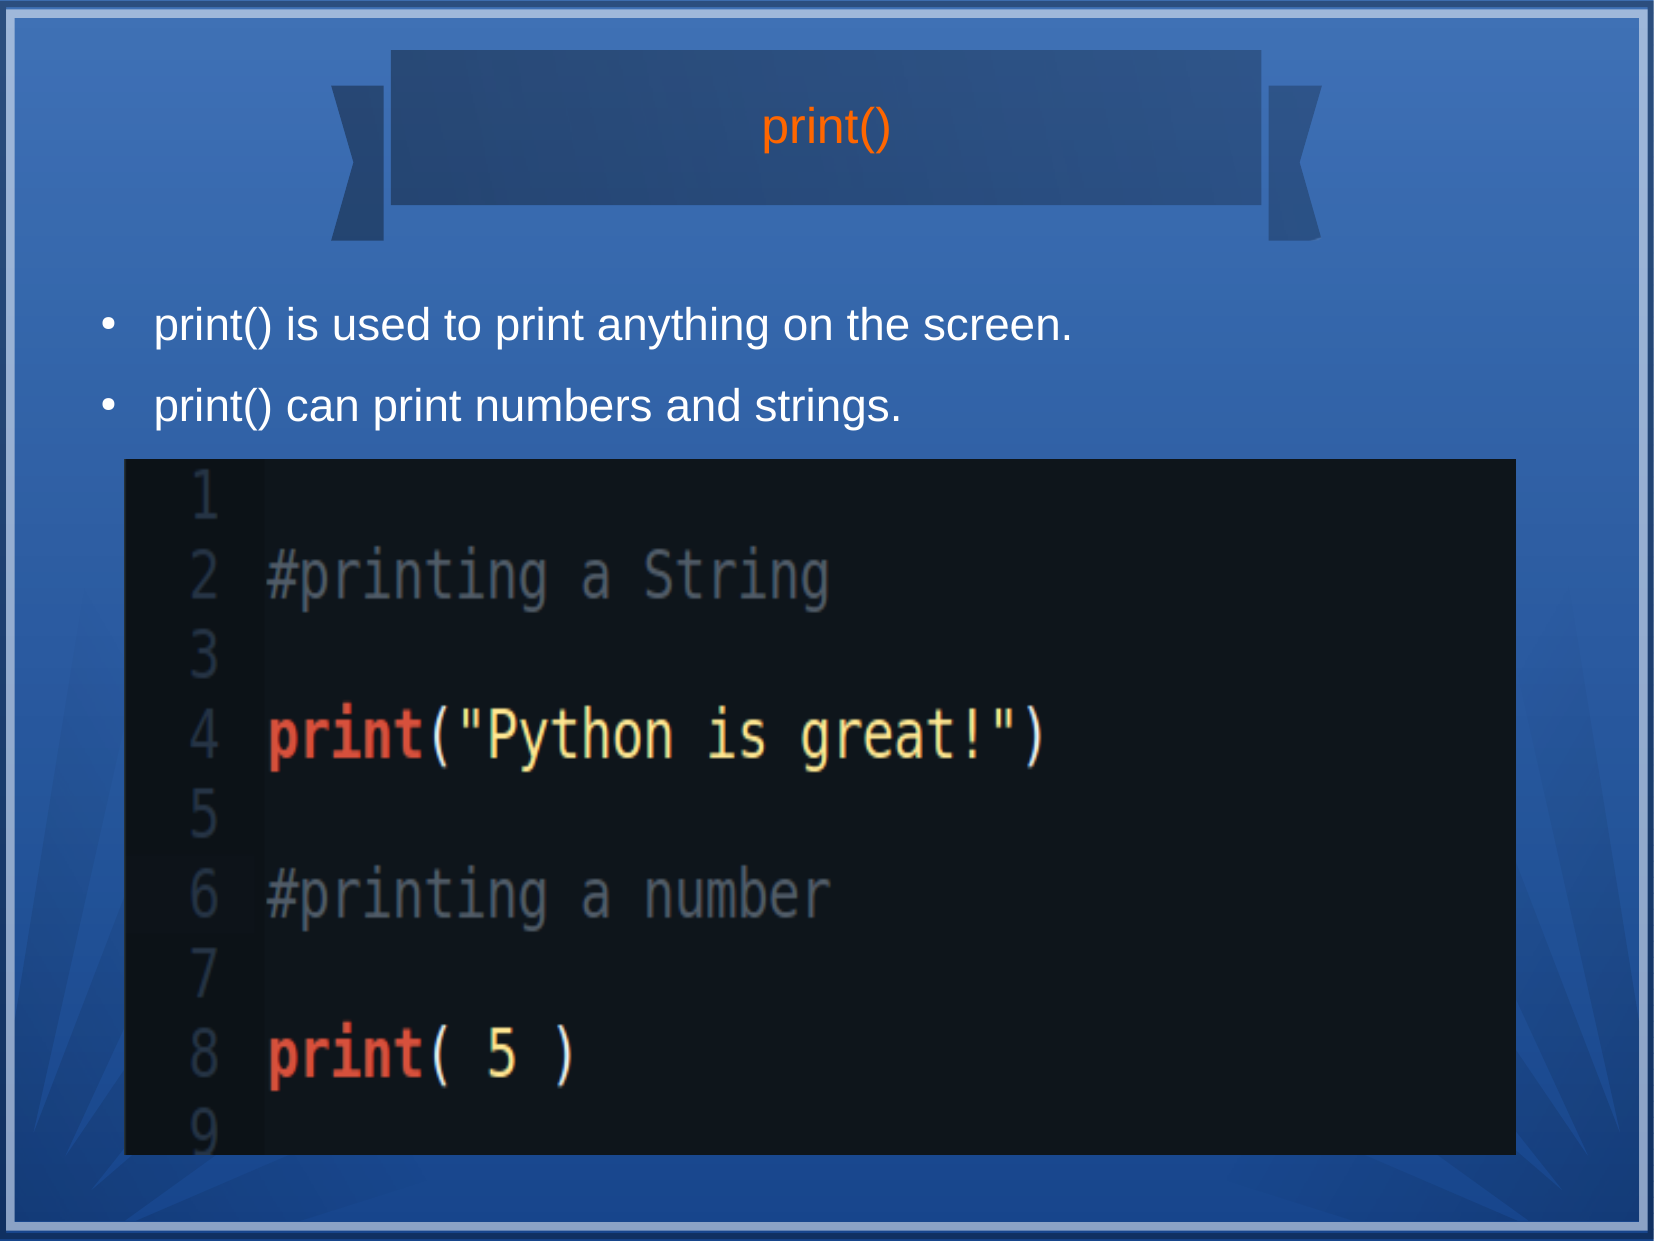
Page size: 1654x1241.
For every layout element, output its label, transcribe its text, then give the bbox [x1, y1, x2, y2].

title print() [389, 47, 1264, 205]
list print() is used to print anything on the screen. print() can print numbers and strings. [82, 299, 1571, 1241]
picture [124, 459, 1516, 1156]
